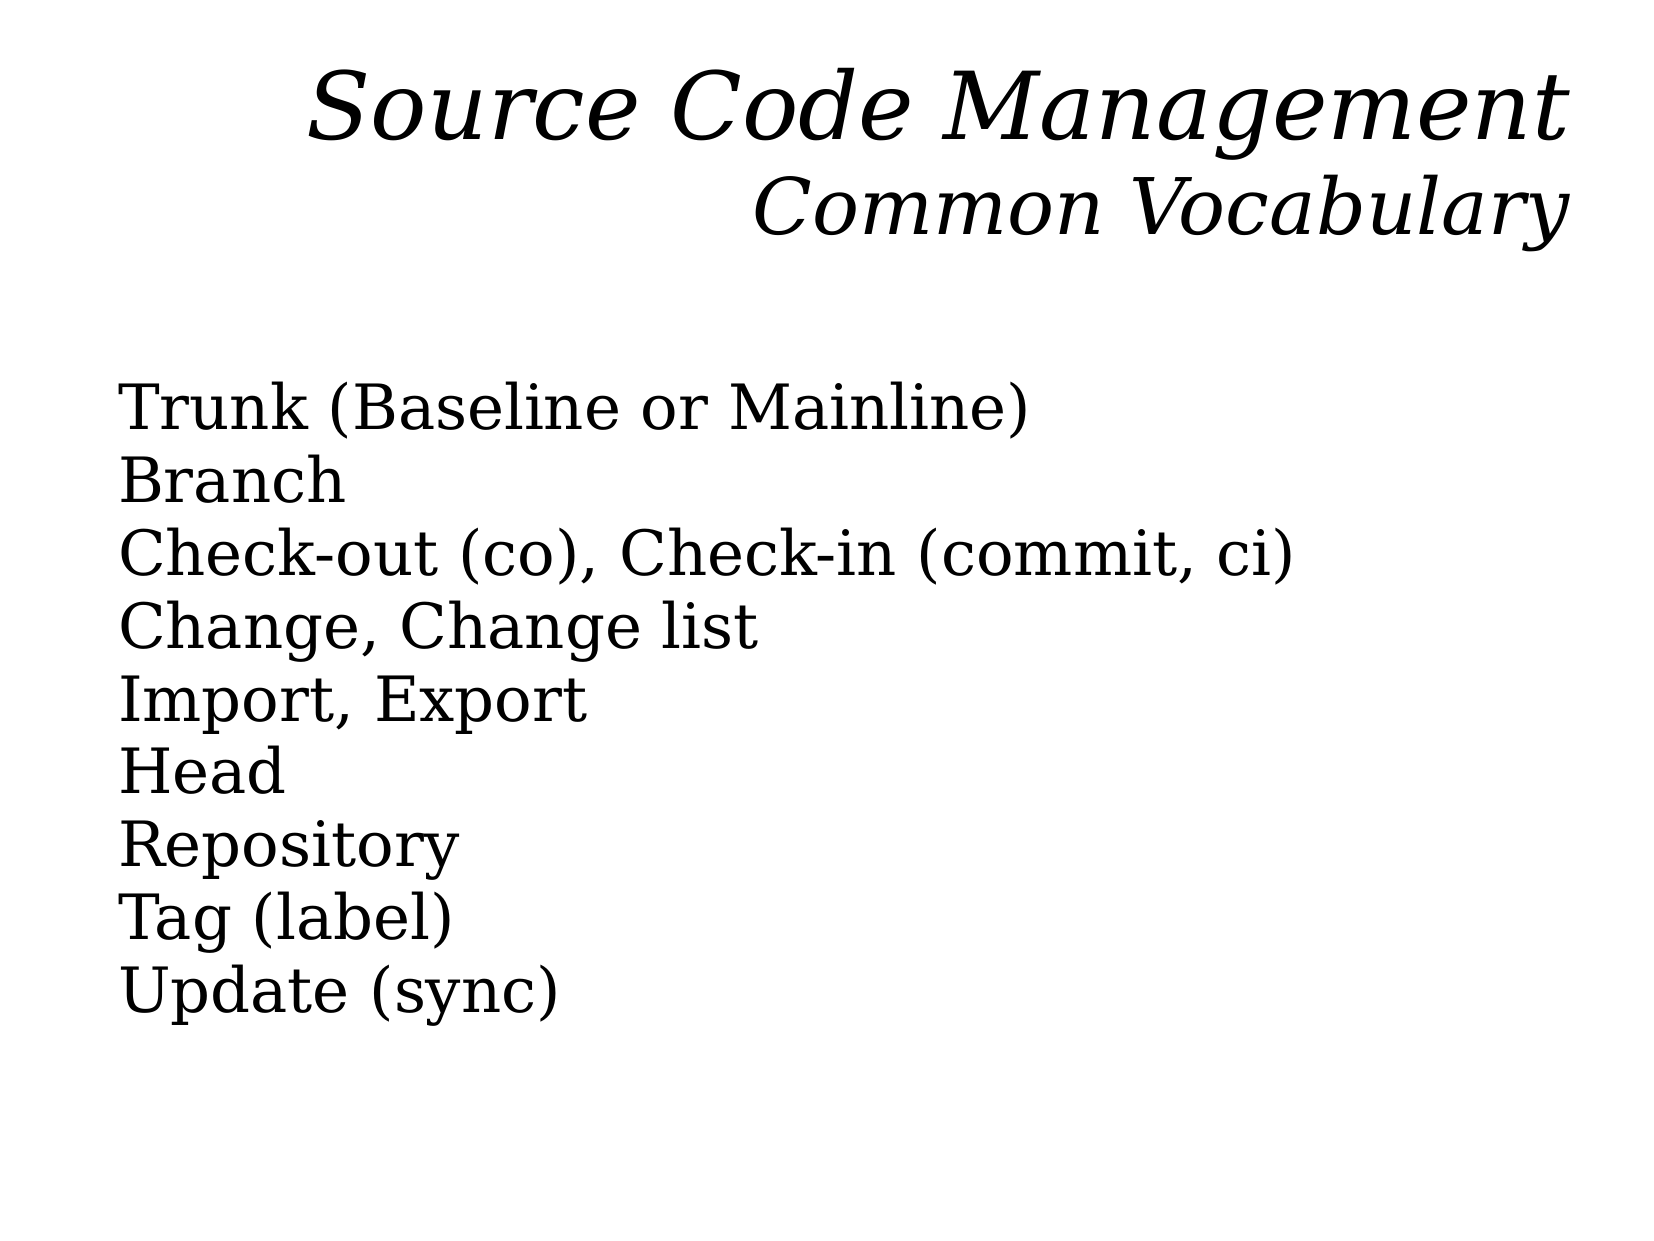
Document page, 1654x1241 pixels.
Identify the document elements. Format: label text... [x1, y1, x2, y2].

subtitle Trunk (Baseline or Mainline) Branch Check-out (co), Check-in (commit, ci) Change, Change list Import, Export Head Repository Tag (label) Update (sync) [82, 297, 1571, 1102]
title Source Code Management Common Vocabulary [82, 52, 1571, 254]
